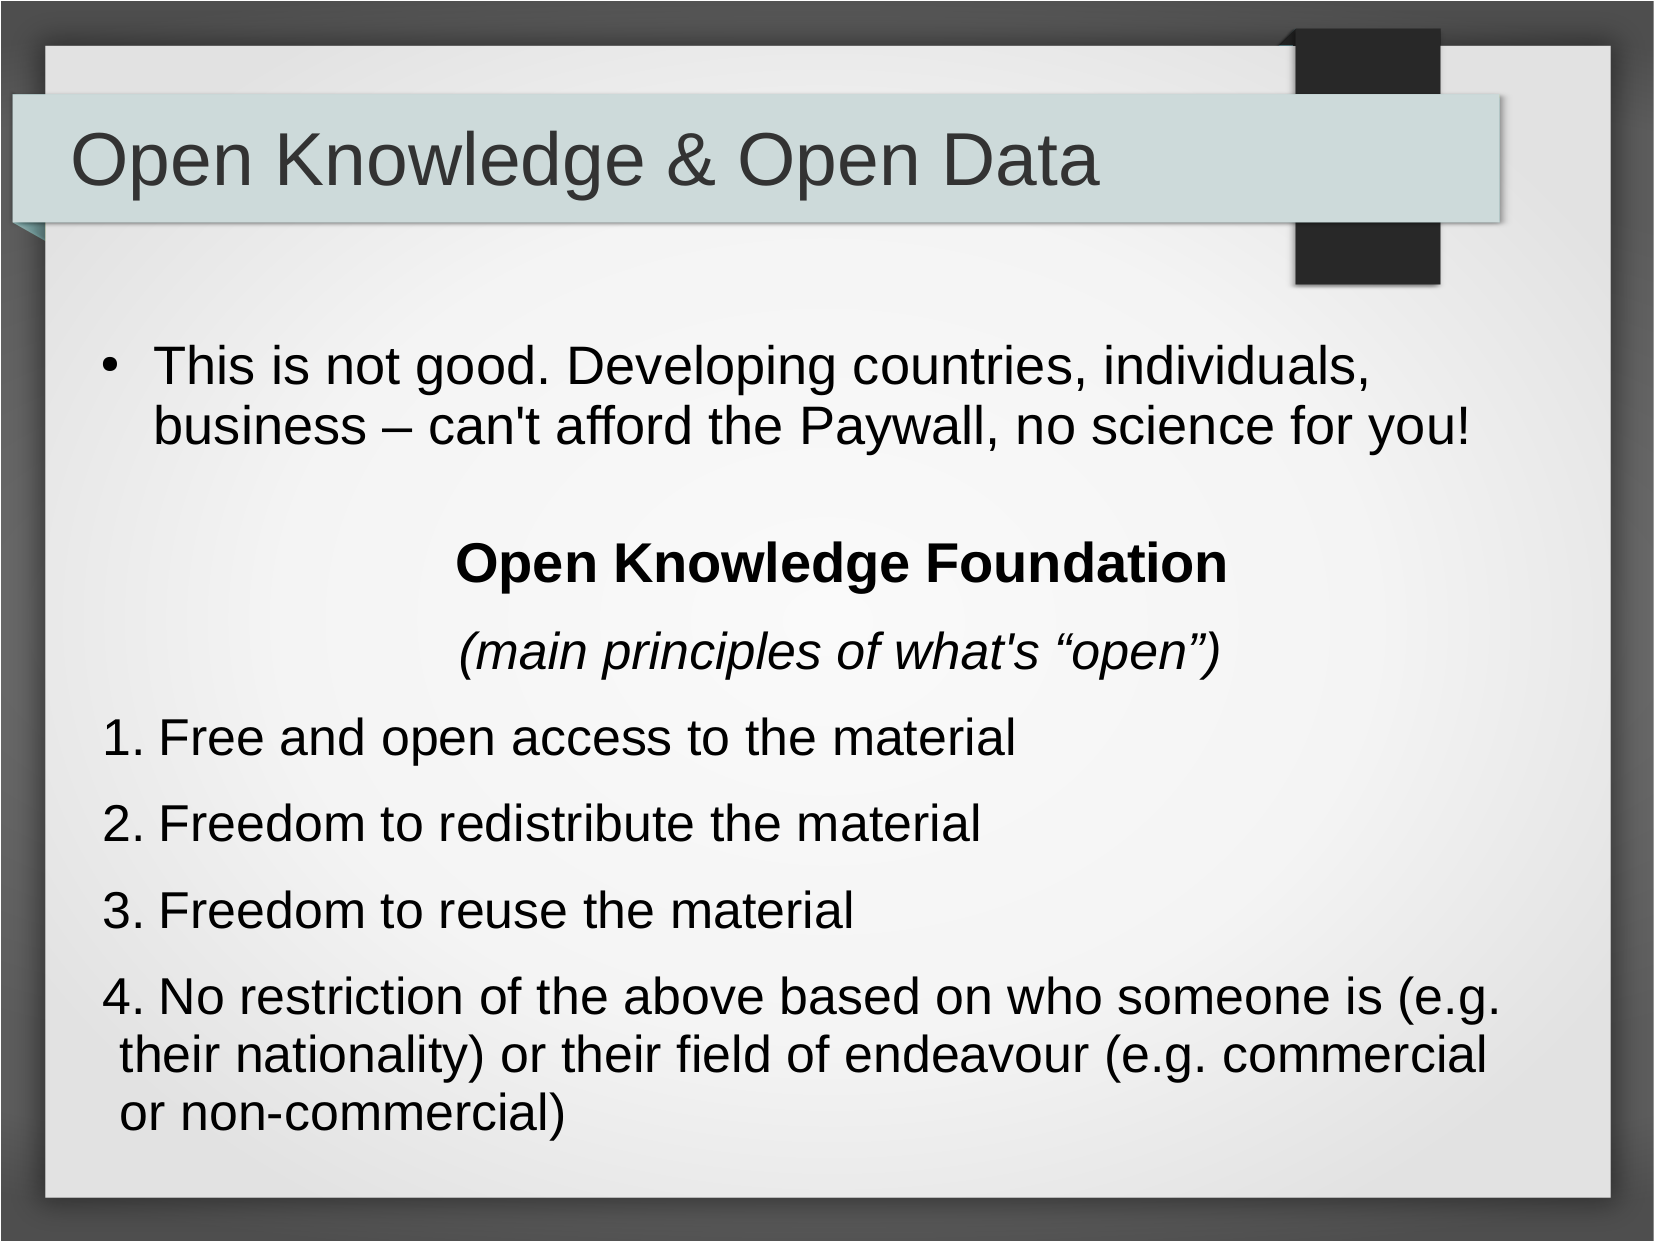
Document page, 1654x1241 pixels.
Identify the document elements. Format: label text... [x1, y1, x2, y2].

list Open Knowledge Foundation (main principles of what's “open”) Free and open access to the material Freedom to redistribute the material Freedom to reuse the material No restriction of the above based on who someone is (e.g. their nationality) or their field of endeavour (e.g. commercial or non-commercial) [82, 531, 1538, 1146]
title Open Knowledge & Open Data [70, 106, 1229, 213]
picture [1, 1, 1654, 1241]
list This is not good. Developing countries, individuals, business – can't afford the Paywall, no science for you! [82, 335, 1538, 461]
